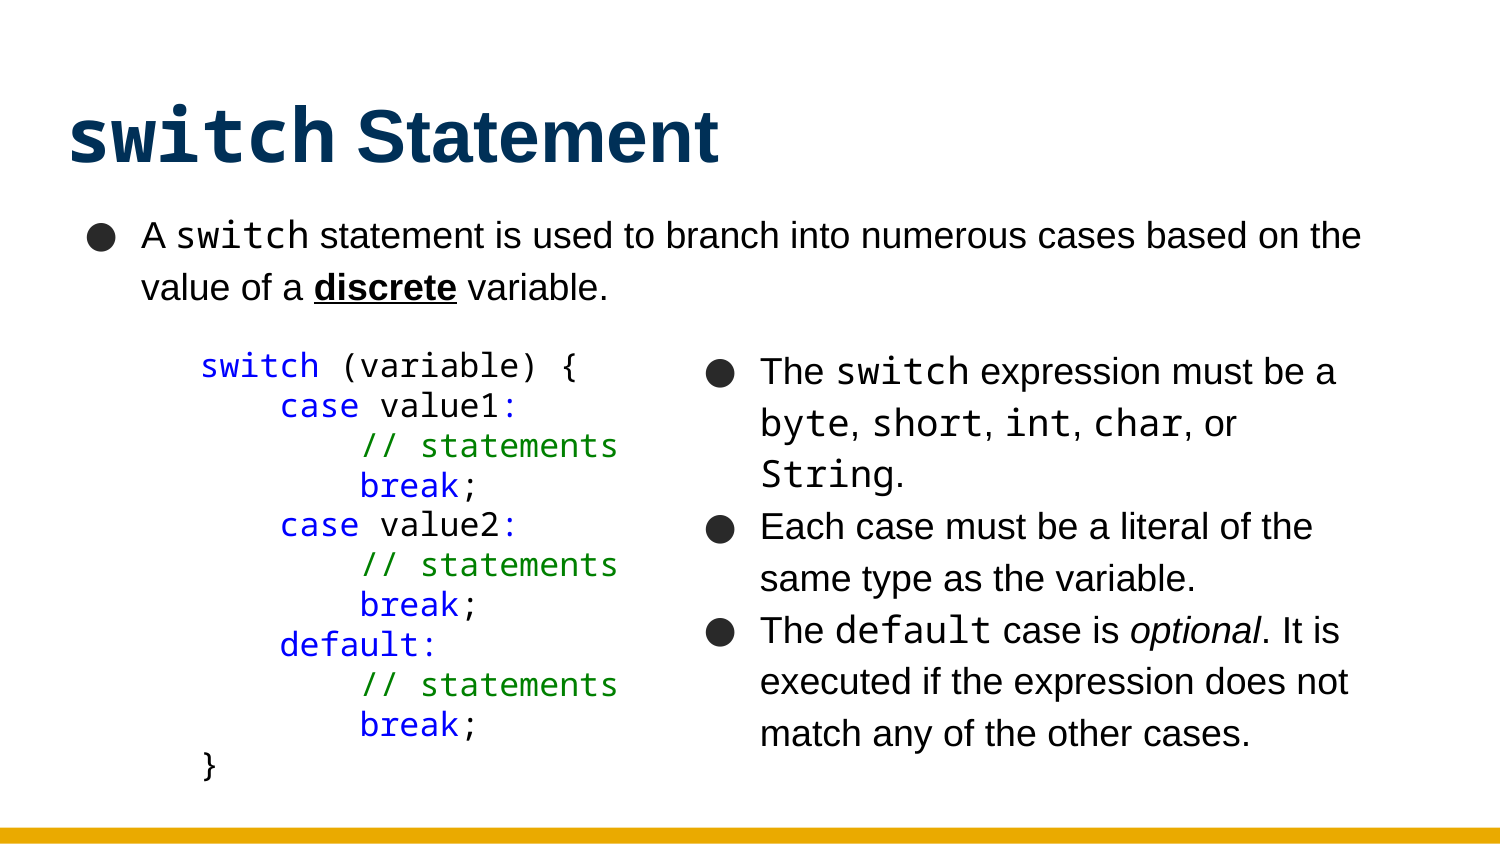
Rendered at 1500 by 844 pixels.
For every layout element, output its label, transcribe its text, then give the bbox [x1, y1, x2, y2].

title switch Statement [51, 72, 1449, 188]
text_box switch (variable) { case value1: // statements break; case value2: // statements break; default: // statements break; } [184, 336, 646, 791]
text_box The switch expression must be a byte, short, int, char, or String. Each case must be a literal of the same type as the variable. The default case is optional. It is executed if the expression does not match any of the other cases. [670, 325, 1405, 755]
text_box A switch statement is used to branch into numerous cases based on the value of a discrete variable. [51, 188, 1449, 802]
